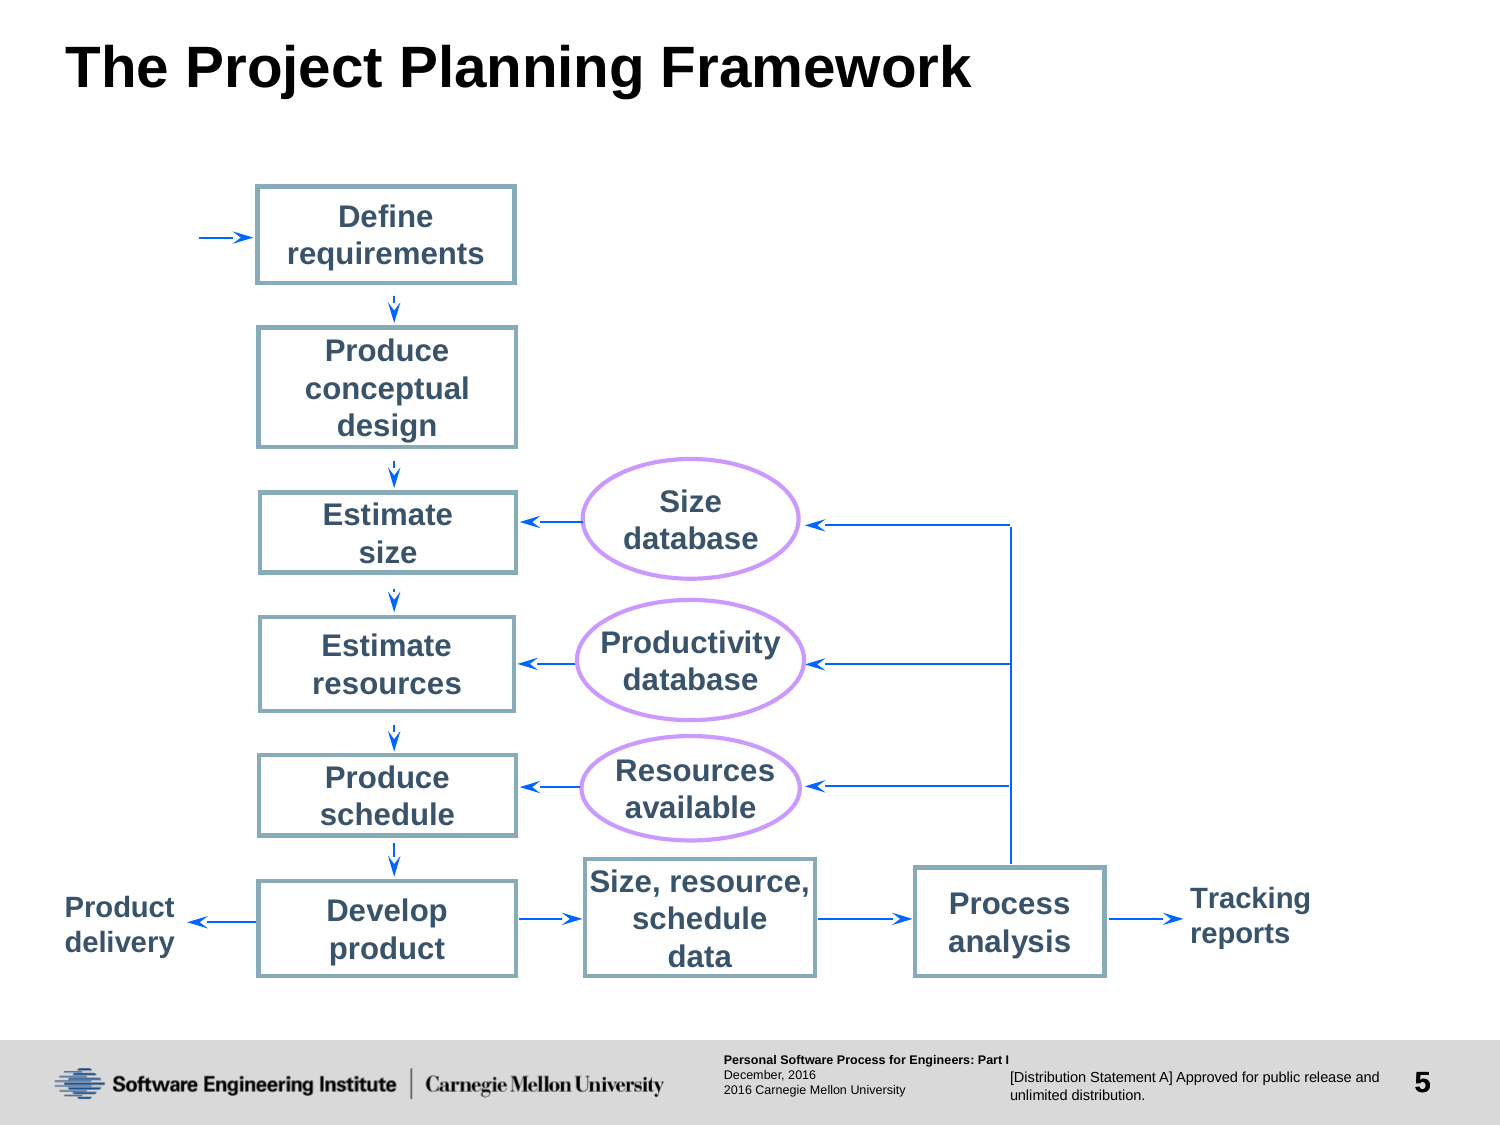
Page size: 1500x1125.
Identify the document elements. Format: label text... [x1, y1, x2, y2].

title The Project Planning Framework [65, 37, 1313, 148]
picture [46, 1061, 673, 1104]
picture [49, 184, 1329, 981]
